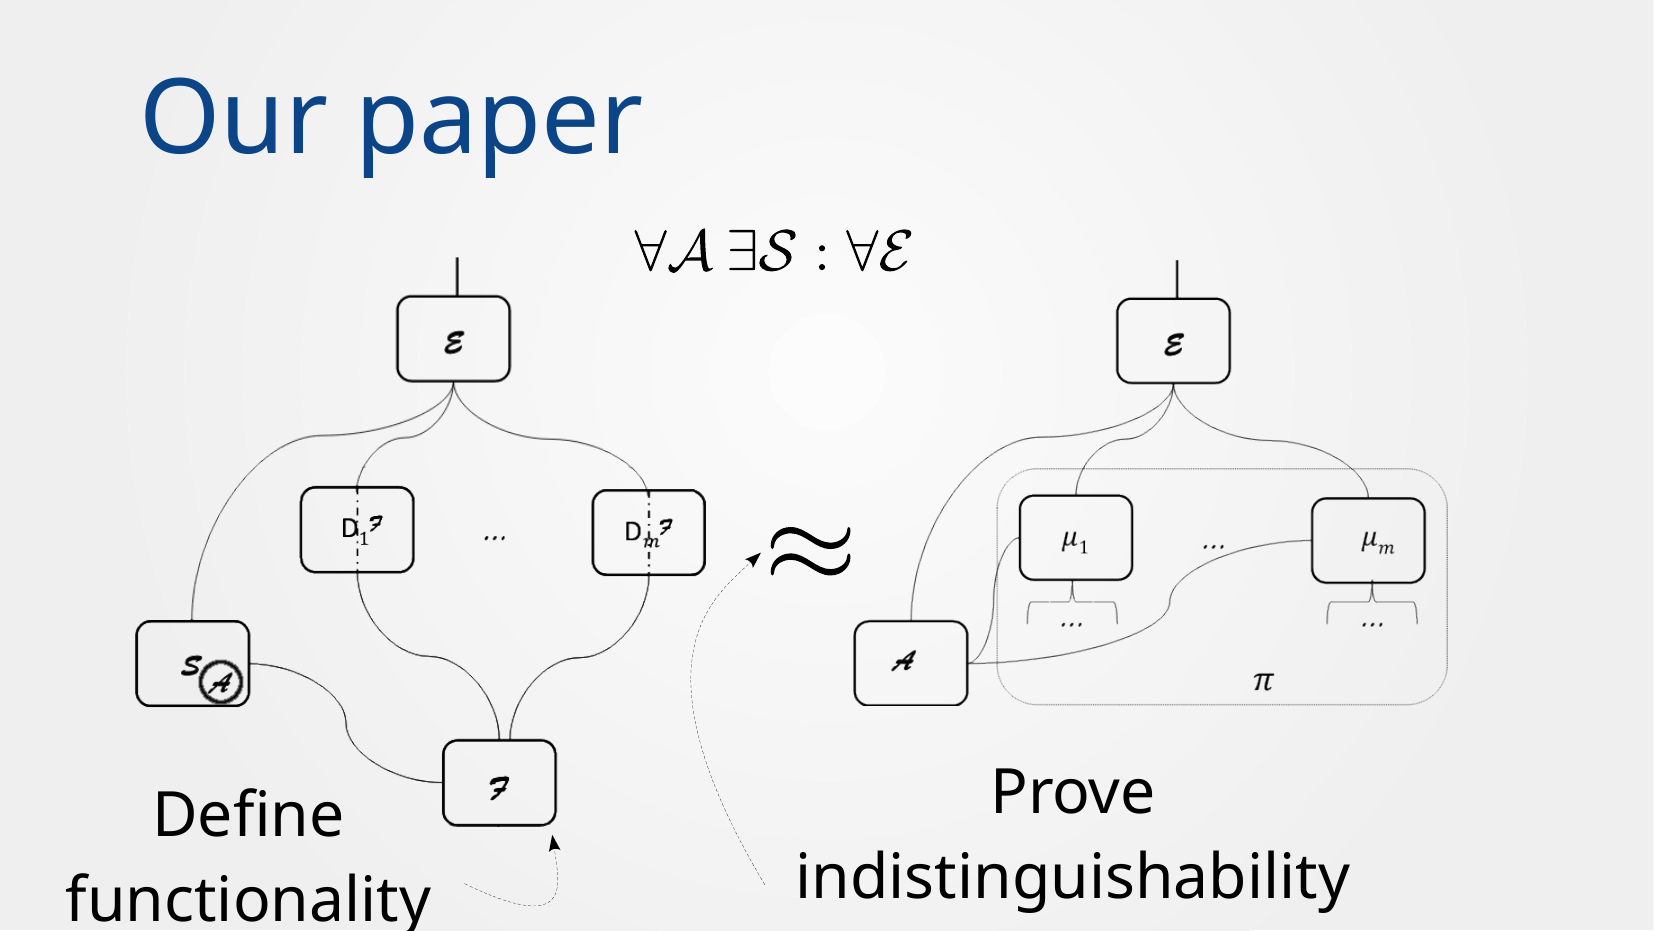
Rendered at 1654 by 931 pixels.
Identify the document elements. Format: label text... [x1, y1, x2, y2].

picture [135, 225, 1448, 827]
text_box Define functionality [50, 762, 484, 923]
text_box Prove indistinguishability [780, 739, 1414, 925]
title Our paper [139, 48, 1515, 184]
